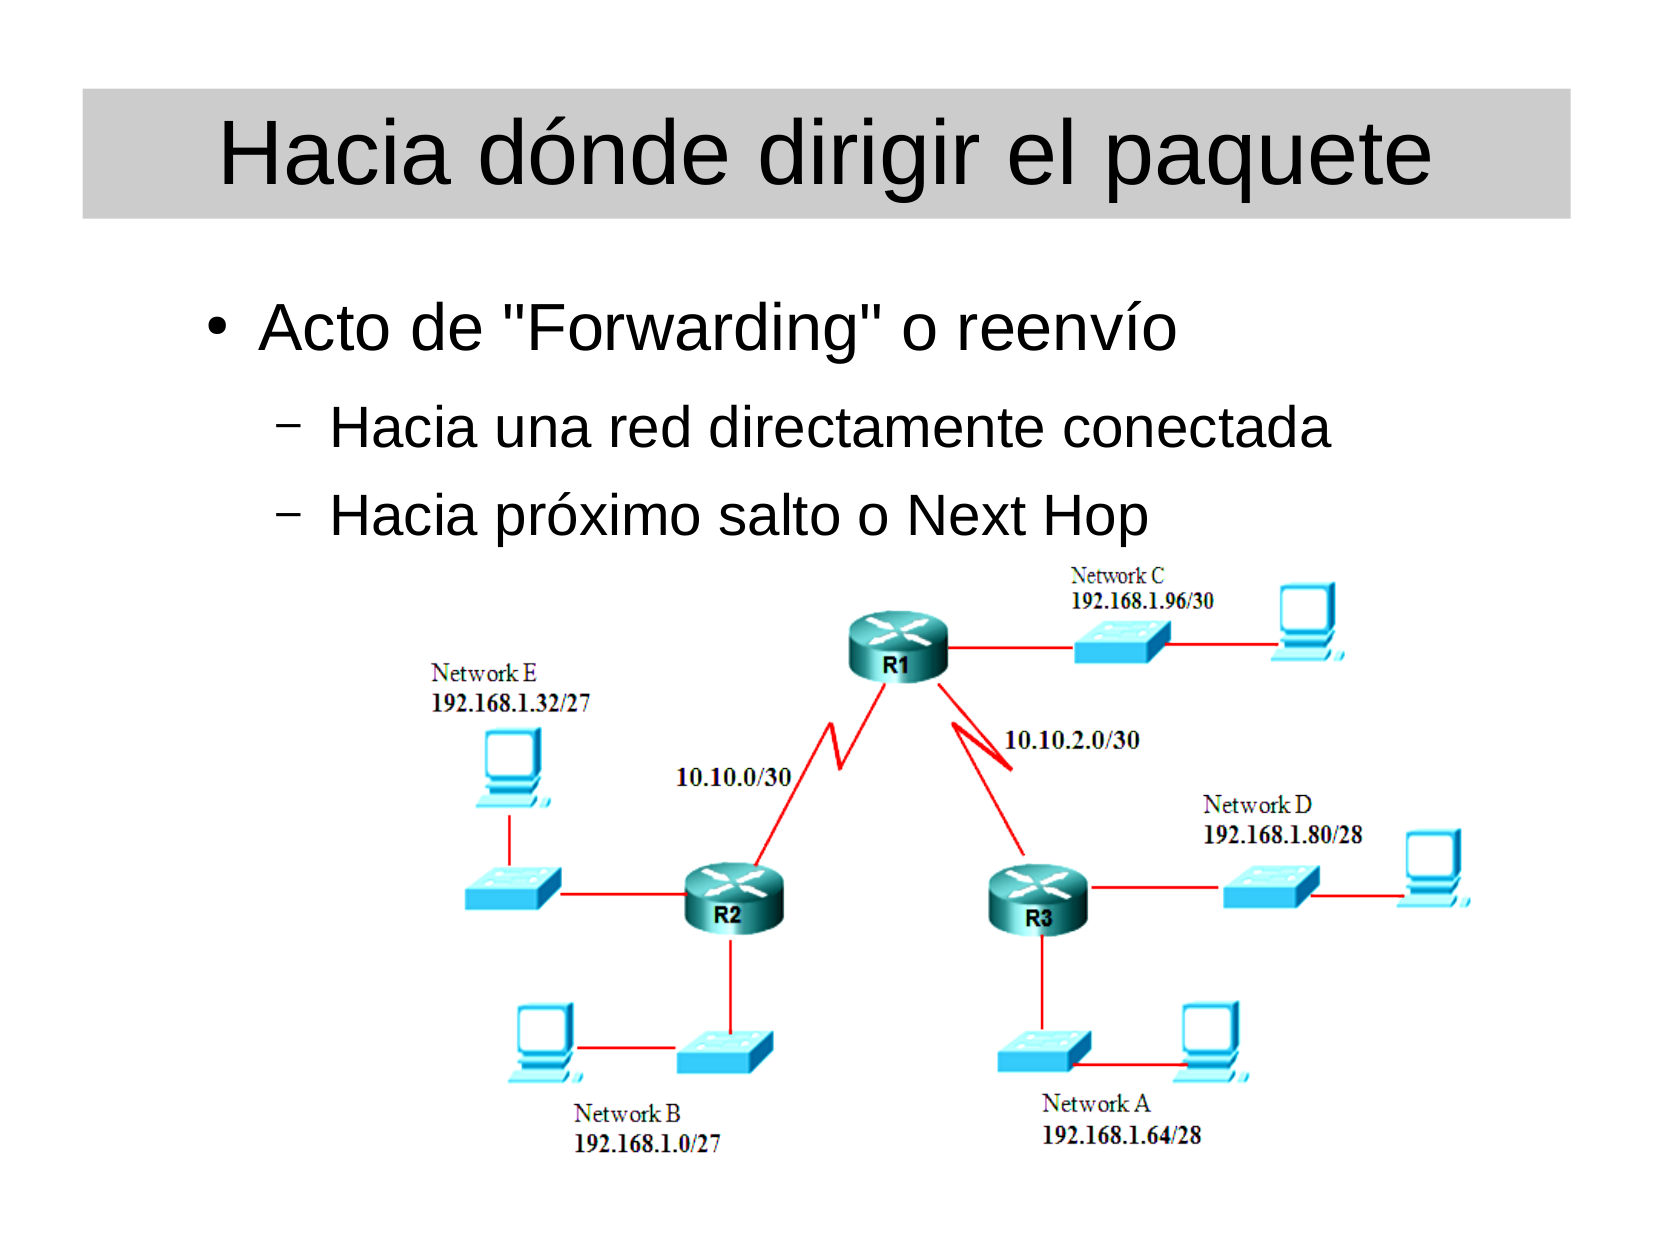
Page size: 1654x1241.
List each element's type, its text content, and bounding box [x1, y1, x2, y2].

list Acto de "Forwarding" o reenvío Hacia una red directamente conectada Hacia próximo salto o Next Hop [187, 290, 1433, 1010]
picture [413, 545, 1489, 1164]
title Hacia dónde dirigir el paquete [82, 49, 1571, 257]
